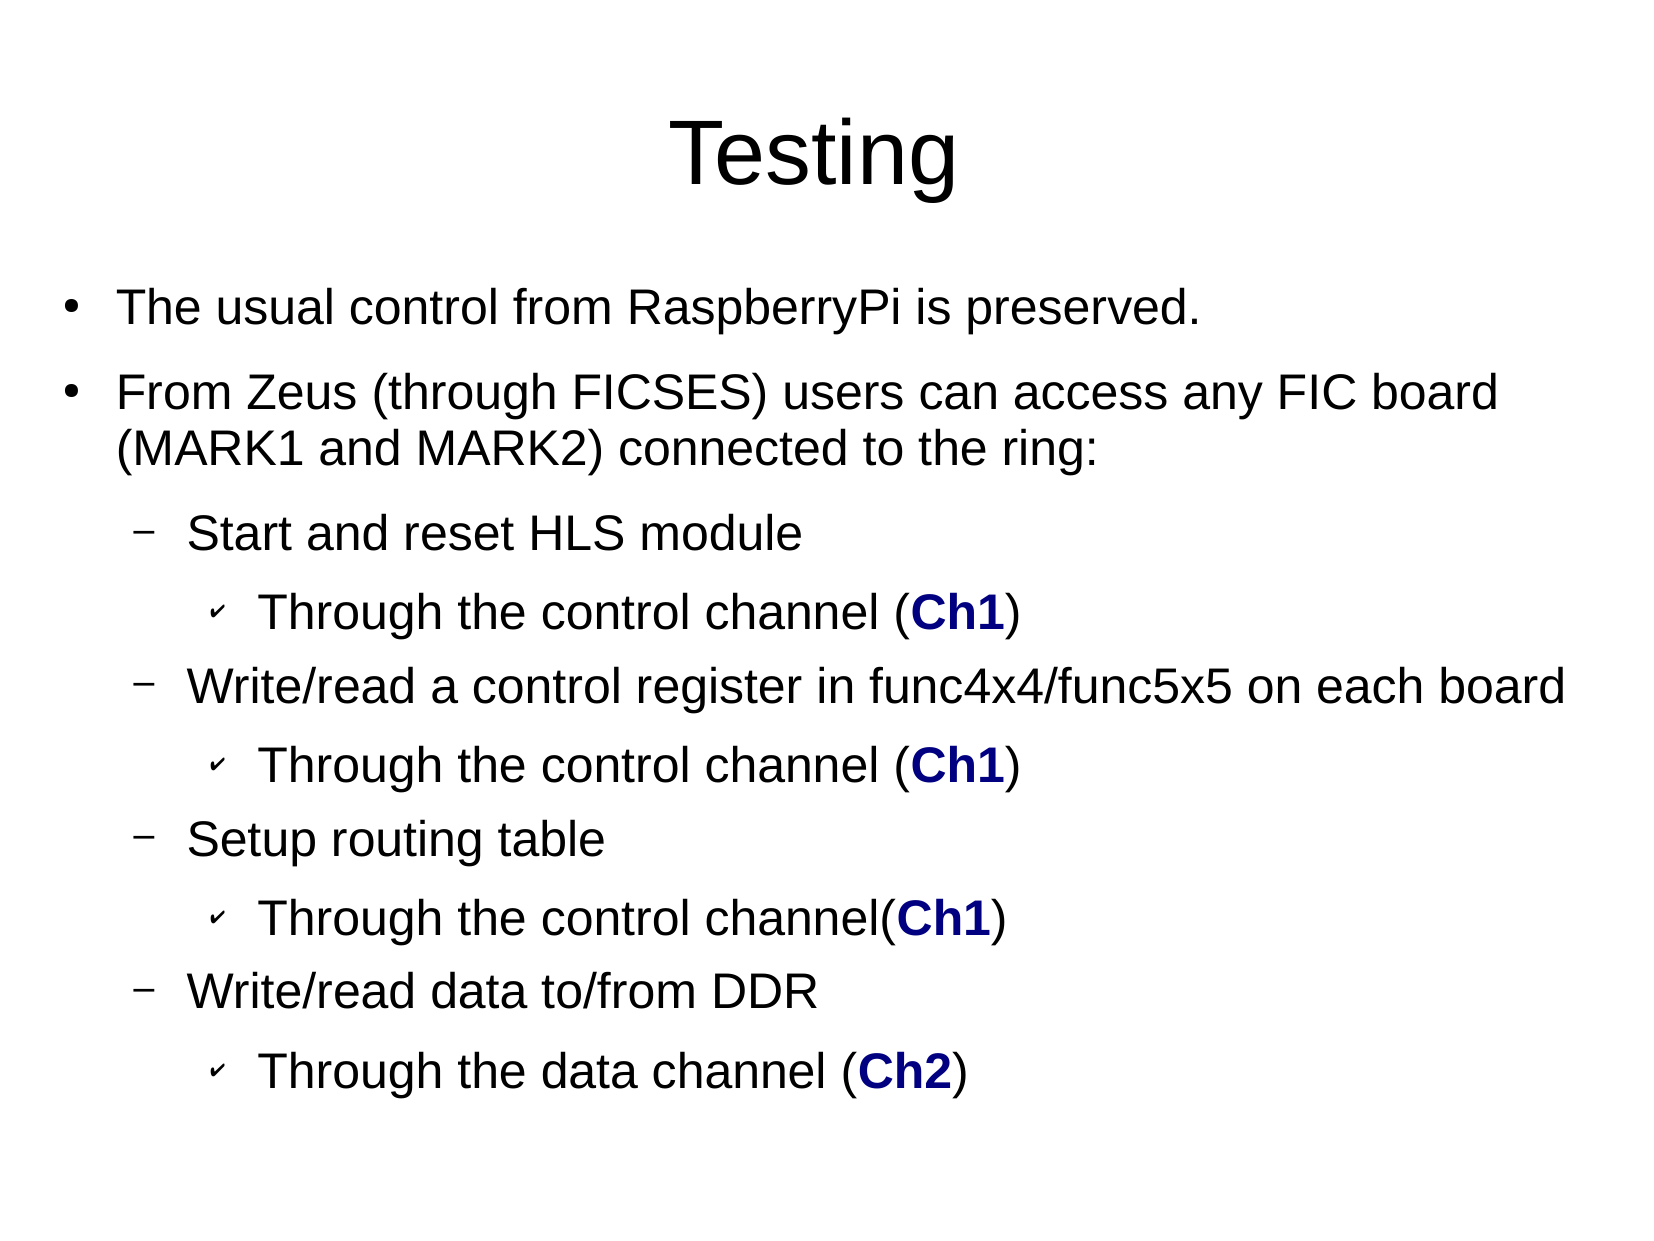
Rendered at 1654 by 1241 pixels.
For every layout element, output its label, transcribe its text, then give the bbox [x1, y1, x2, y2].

title Testing [82, 49, 1571, 257]
list The usual control from RaspberryPi is preserved. From Zeus (through FICSES) users can access any FIC board (MARK1 and MARK2) connected to the ring: Start and reset HLS module Through the control channel (Ch1) Write/read a control register in func4x4/func5x5 on each board Through the control channel (Ch1) Setup routing table Through the control channel(Ch1) Write/read data to/from DDR Through the data channel (Ch2) [45, 279, 1571, 1141]
